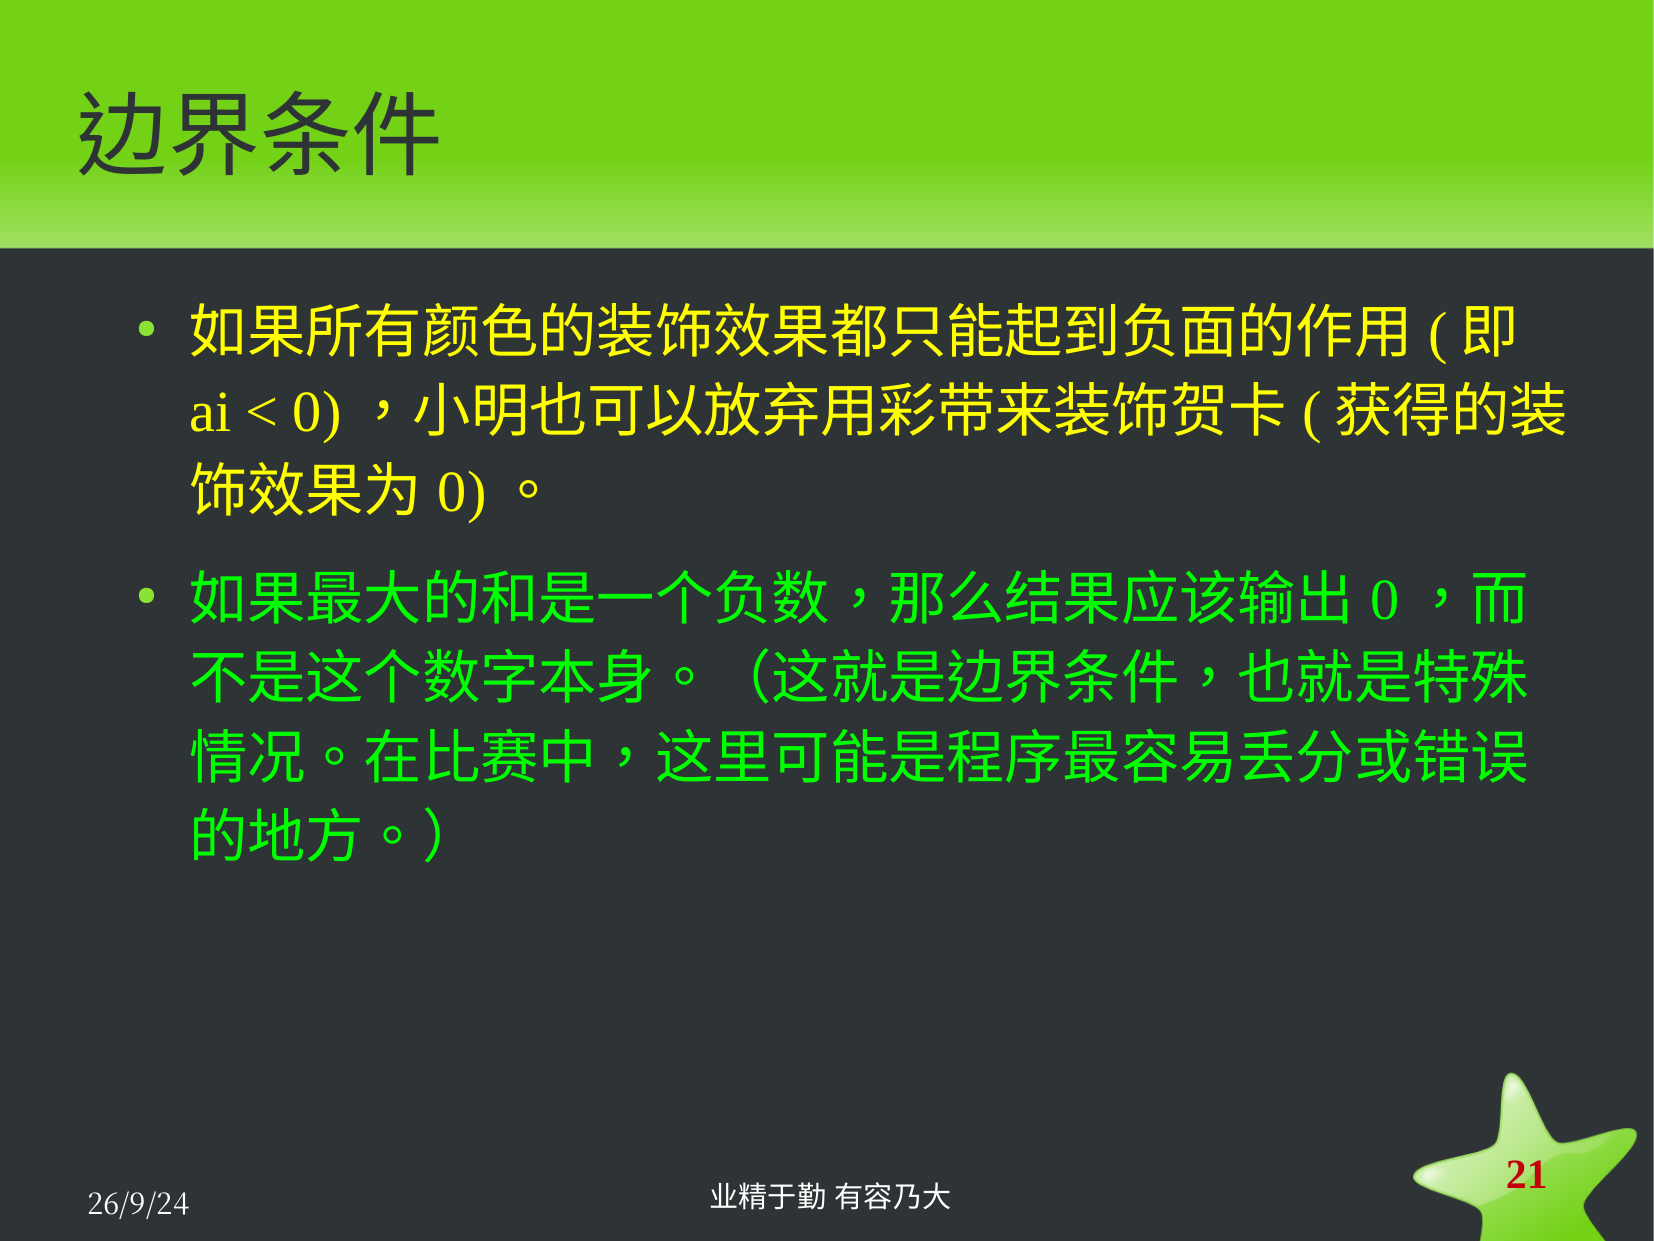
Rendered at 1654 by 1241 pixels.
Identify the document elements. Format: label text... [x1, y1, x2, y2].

picture [0, 0, 1654, 1241]
title 边界条件 [76, 29, 1565, 237]
list 如果所有颜色的装饰效果都只能起到负面的作用(即ai < 0)，小明也可以放弃用彩带来装饰贺卡(获得的装饰效果为0)。 如果最大的和是一个负数，那么结果应该输出0，而不是这个数字本身。（这就是边界条件，也就是特殊情况。在比赛中，这里可能是程序最容易丢分或错误的地方。） [82, 290, 1571, 1109]
